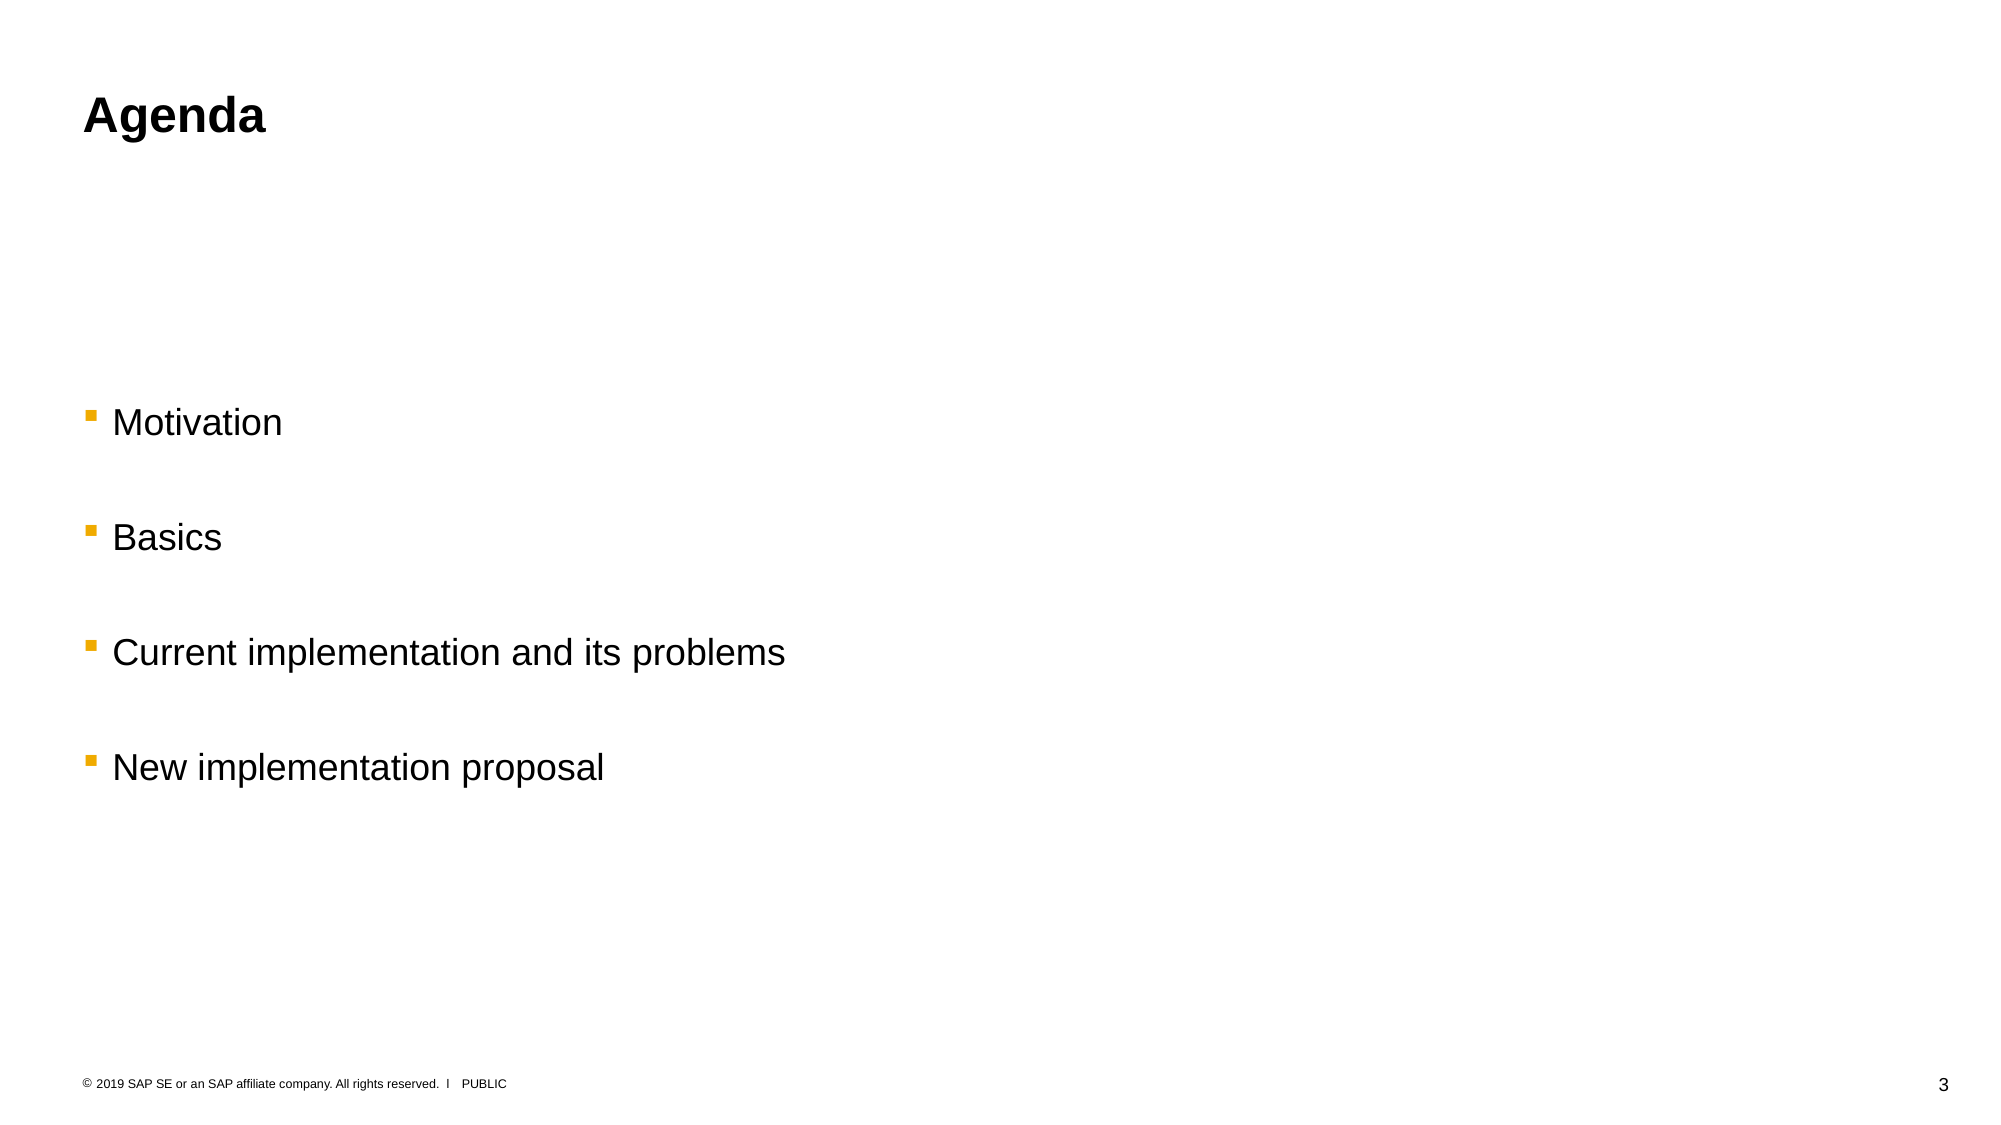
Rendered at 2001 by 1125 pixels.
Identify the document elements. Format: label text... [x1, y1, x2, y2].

list Motivation Basics Current implementation and its problems New implementation proposal [82, 265, 1918, 1040]
title Agenda [82, 82, 1918, 144]
